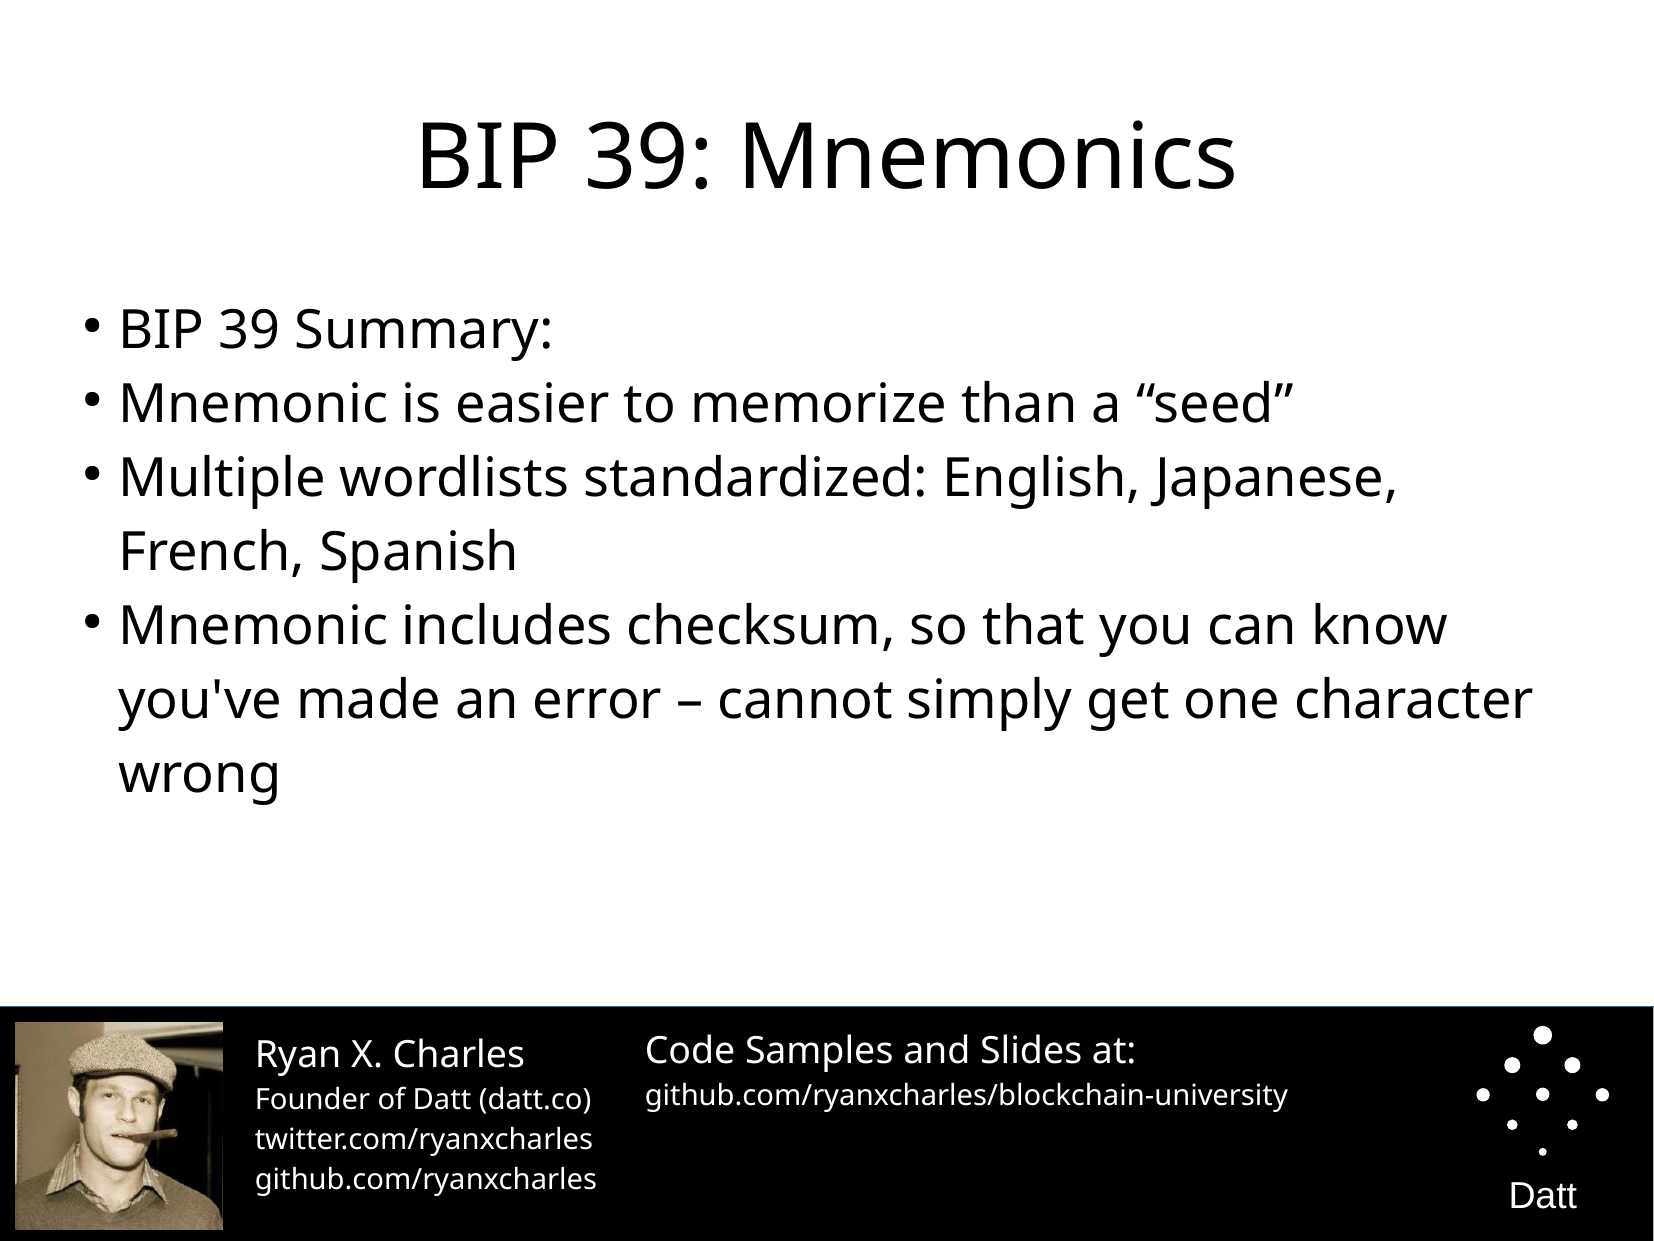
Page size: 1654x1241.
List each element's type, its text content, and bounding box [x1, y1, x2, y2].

subtitle BIP 39 Summary: Mnemonic is easier to memorize than a “seed” Multiple wordlists standardized: English, Japanese, French, Spanish Mnemonic includes checksum, so that you can know you've made an error – cannot simply get one character wrong [82, 290, 1571, 1010]
text_box [0, 1006, 1654, 1241]
picture [1475, 1023, 1611, 1159]
title BIP 39: Mnemonics [82, 49, 1571, 257]
text_box Datt [1452, 1167, 1633, 1241]
picture [15, 1022, 223, 1231]
text_box Ryan X. Charles Founder of Datt (datt.co) twitter.com/ryanxcharles github.com/ryanxcharles [240, 1020, 976, 1241]
text_box Code Samples and Slides at: github.com/ryanxcharles/blockchain-university [630, 1015, 1403, 1156]
